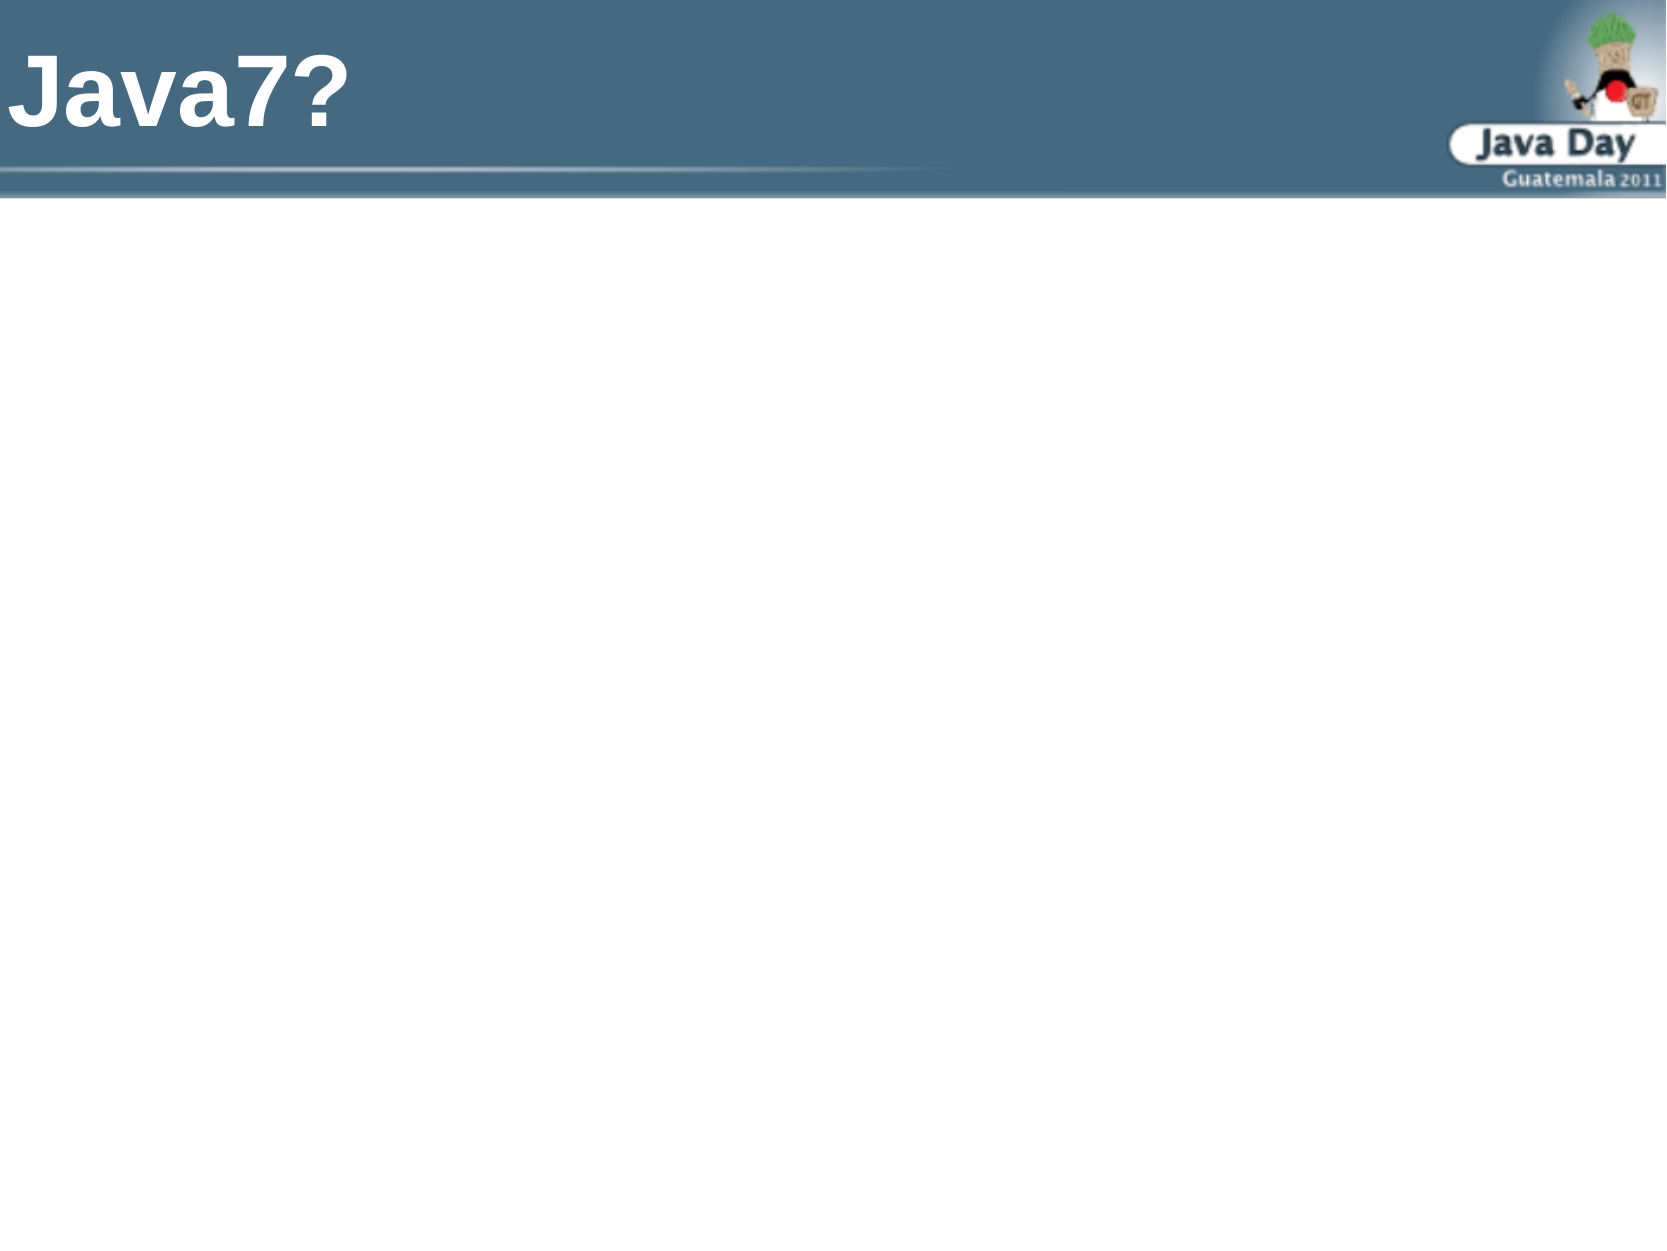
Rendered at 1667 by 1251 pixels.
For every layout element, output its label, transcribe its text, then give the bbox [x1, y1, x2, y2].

text_box Java7? [7, 33, 1502, 151]
picture [0, 0, 1666, 200]
